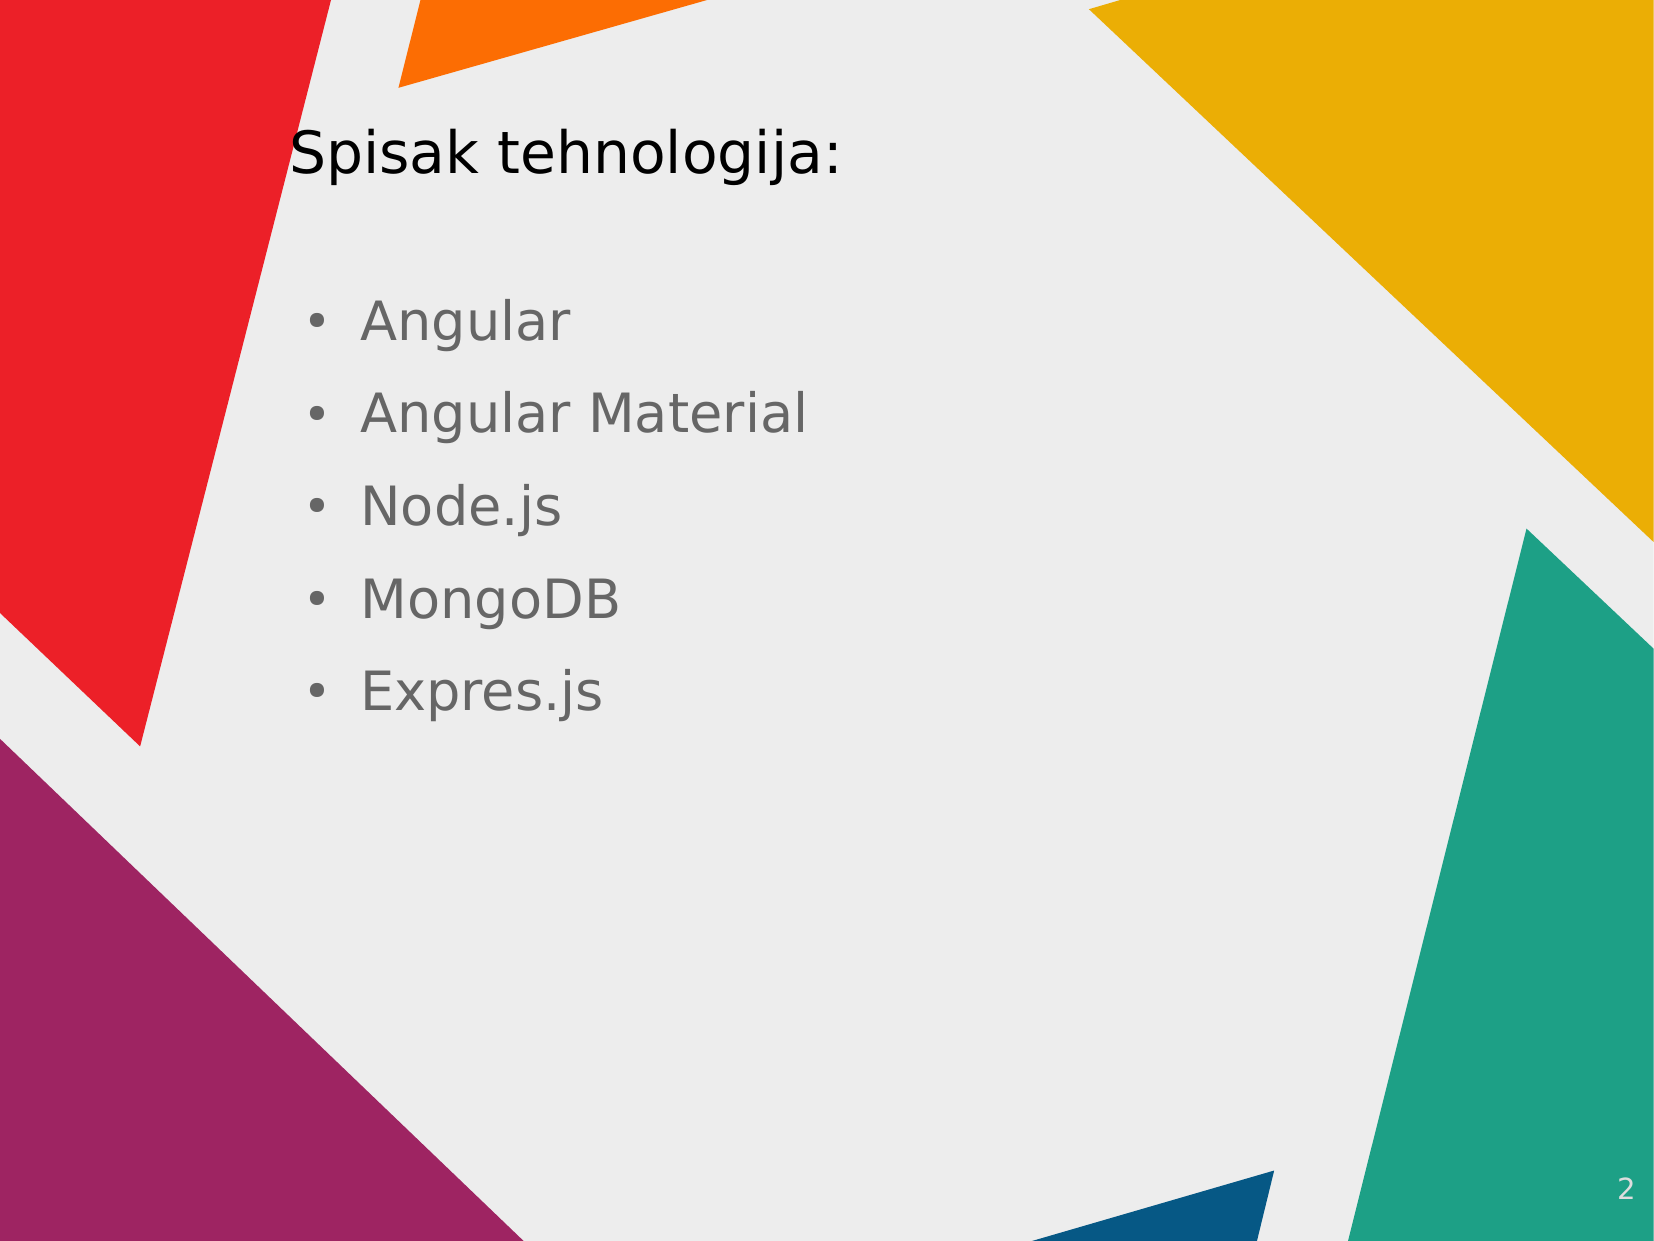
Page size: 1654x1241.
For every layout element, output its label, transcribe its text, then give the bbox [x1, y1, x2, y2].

list Angular Angular Material Node.js MongoDB Expres.js [289, 290, 1372, 1090]
title Spisak tehnologija: [289, 49, 1372, 257]
